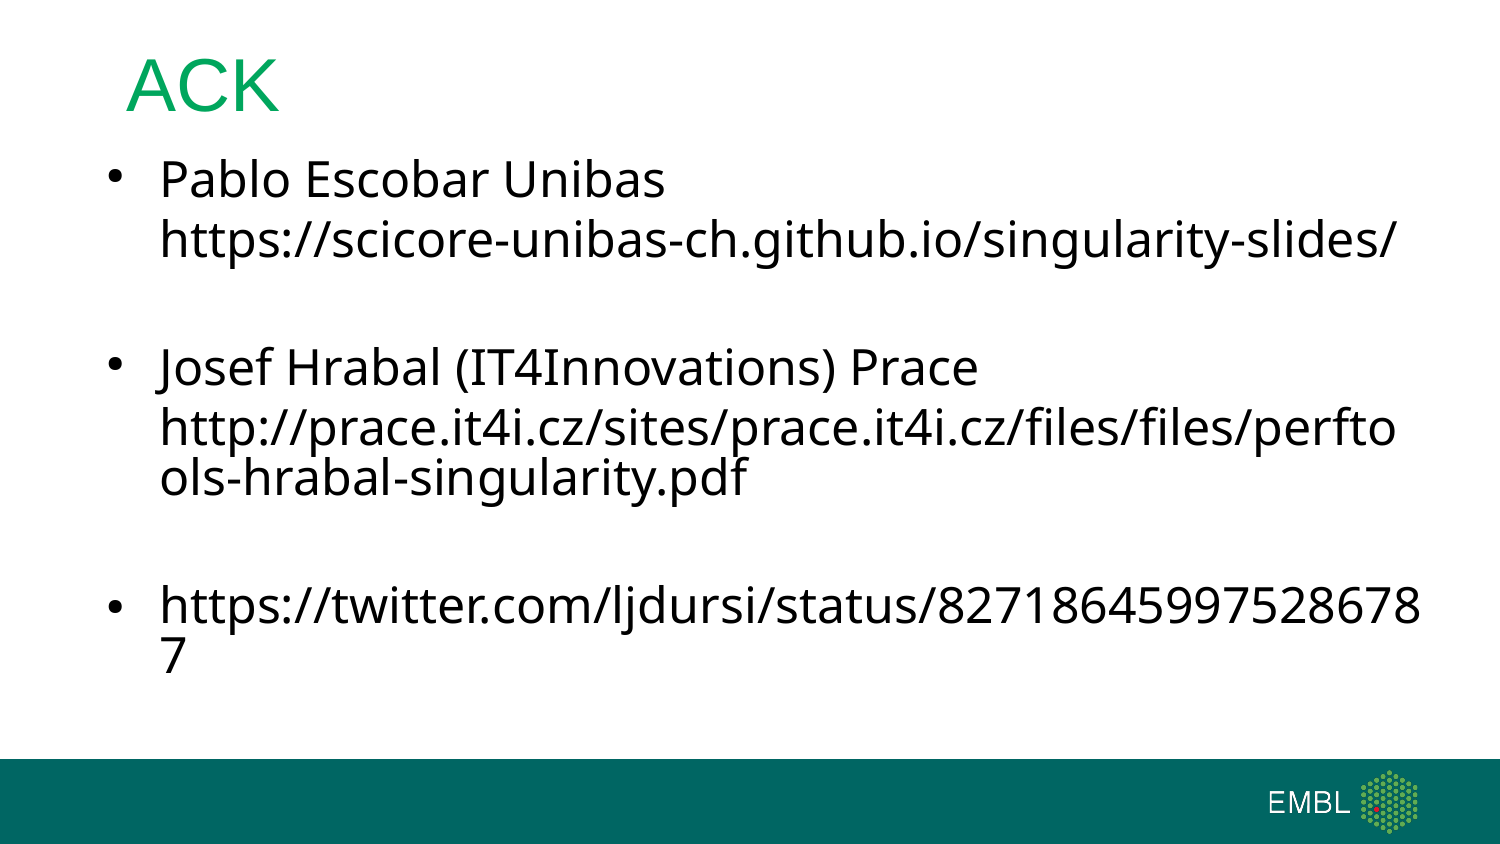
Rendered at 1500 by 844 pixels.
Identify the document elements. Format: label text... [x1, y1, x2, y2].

text_box Pablo Escobar Unibas https://scicore-unibas-ch.github.io/singularity-slides/ Josef Hrabal (IT4Innovations) Prace http://prace.it4i.cz/sites/prace.it4i.cz/files/files/perftools-hrabal-singularity.pdf https://twitter.com/ljdursi/status/827186459975286787 [88, 147, 1426, 683]
text_box ACK [111, 36, 526, 136]
